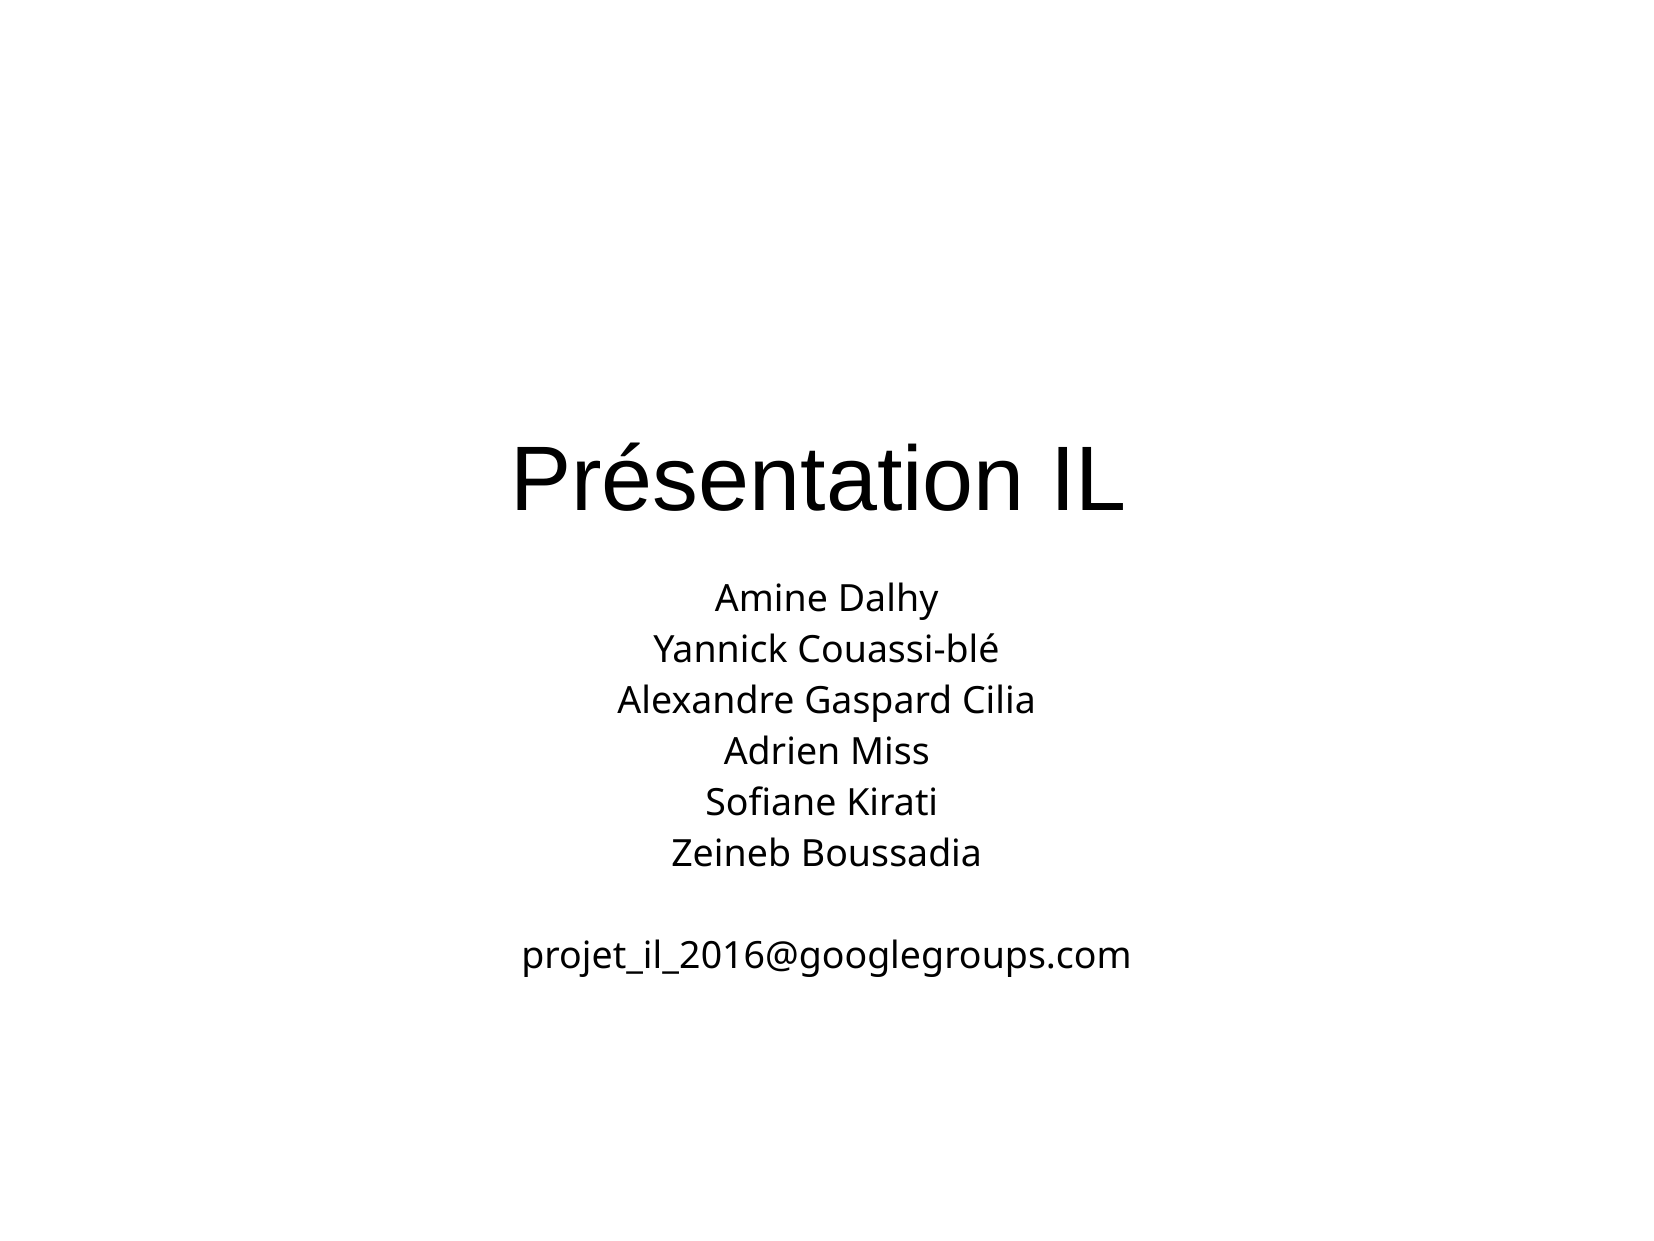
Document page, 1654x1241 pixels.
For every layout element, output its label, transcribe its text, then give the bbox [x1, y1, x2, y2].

text_box Amine Dalhy Yannick Couassi-blé Alexandre Gaspard Cilia Adrien Miss Sofiane Kirati Zeineb Boussadia projet_il_2016@googlegroups.com [489, 568, 1165, 984]
title Présentation IL [75, 375, 1564, 583]
